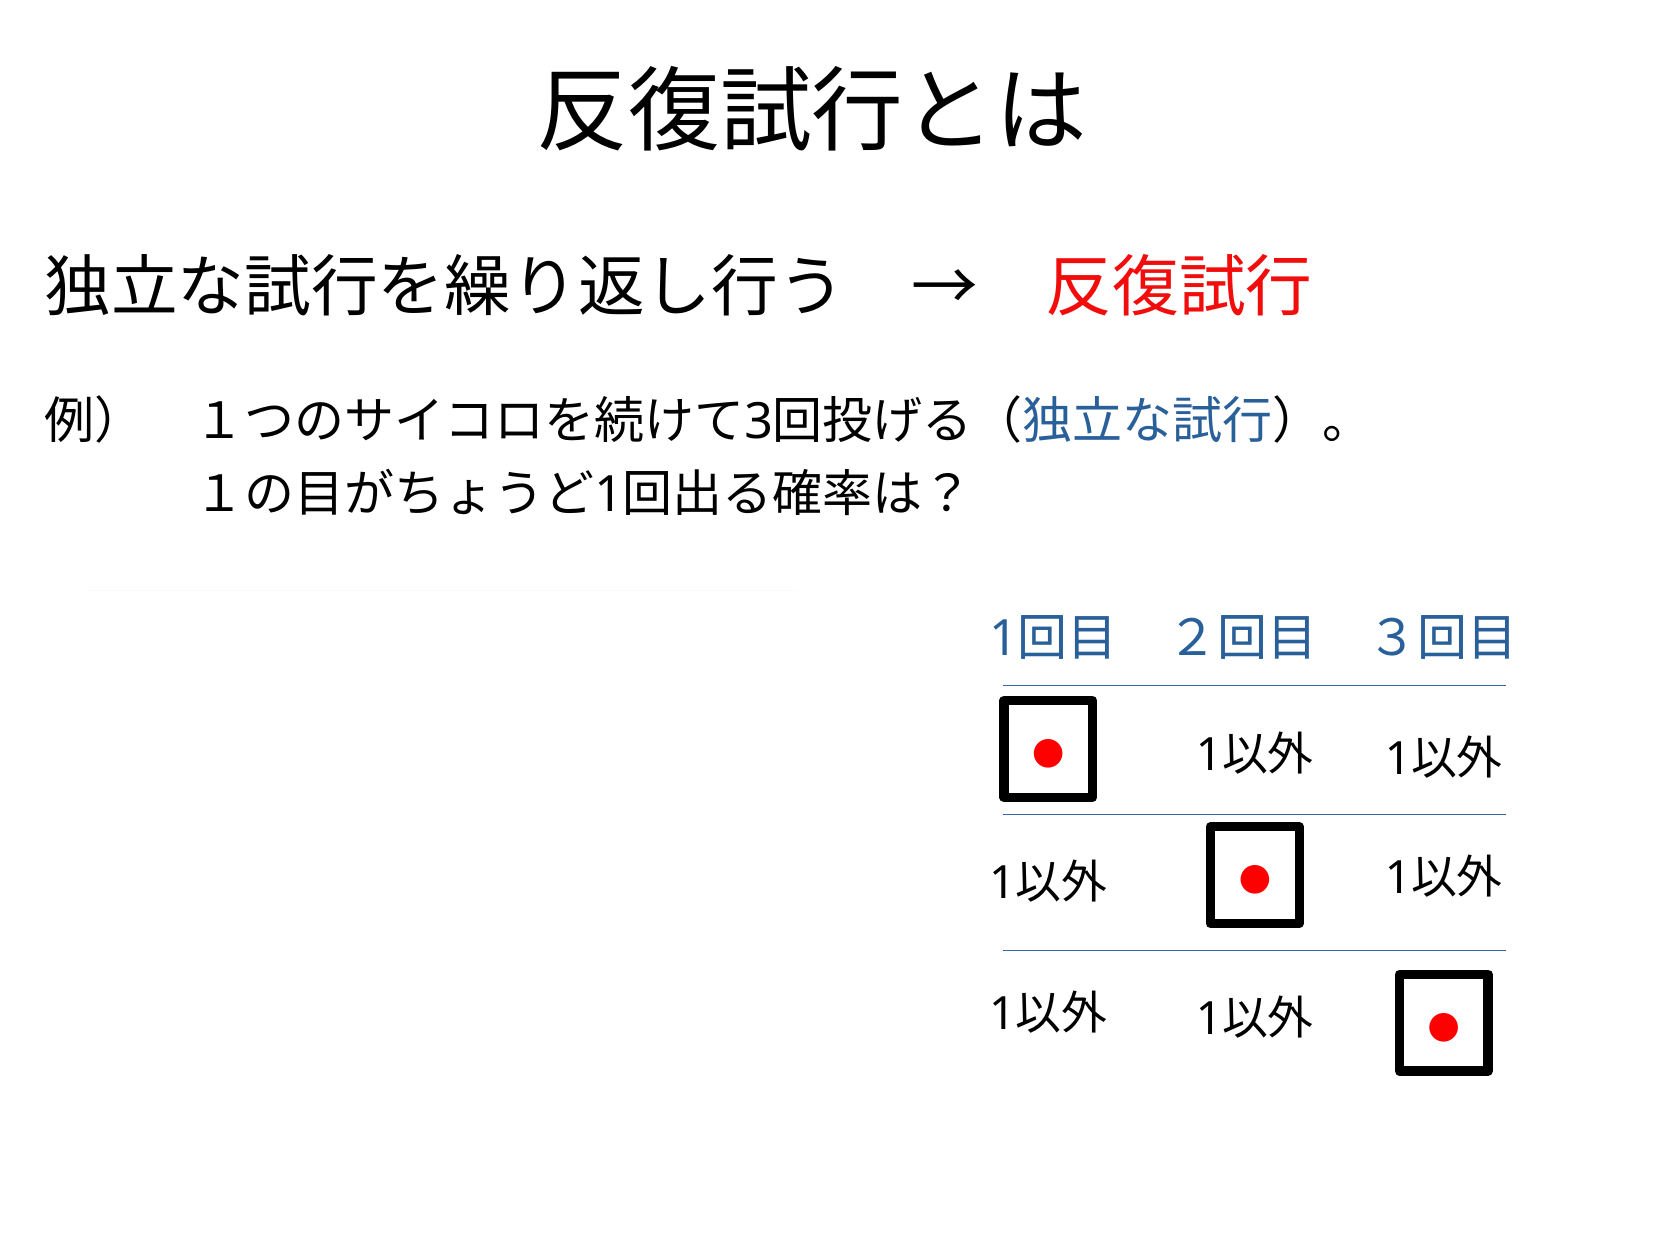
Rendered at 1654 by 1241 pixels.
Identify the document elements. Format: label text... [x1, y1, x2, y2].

text_box 1以外 [974, 969, 1123, 1058]
text_box 1回目 ２回目 ３回目 [974, 590, 1536, 678]
text_box 1以外 [1370, 832, 1518, 921]
text_box 例） １つのサイコロを続けて3回投げる（独立な試行）。 １の目がちょうど1回出る確率は？ [29, 373, 1595, 534]
text_box ● [1210, 826, 1300, 924]
text_box 1以外 [1181, 974, 1329, 1062]
text_box 1以外 [1181, 709, 1329, 798]
text_box 独立な試行を繰り返し行う → 反復試行 [29, 225, 1595, 338]
text_box [29, 590, 1565, 1241]
text_box 1以外 [1370, 714, 1518, 802]
text_box ● [1399, 974, 1489, 1072]
text_box 1以外 [974, 838, 1123, 926]
text_box ● [1003, 700, 1093, 798]
title 反復試行とは [29, 29, 1595, 178]
